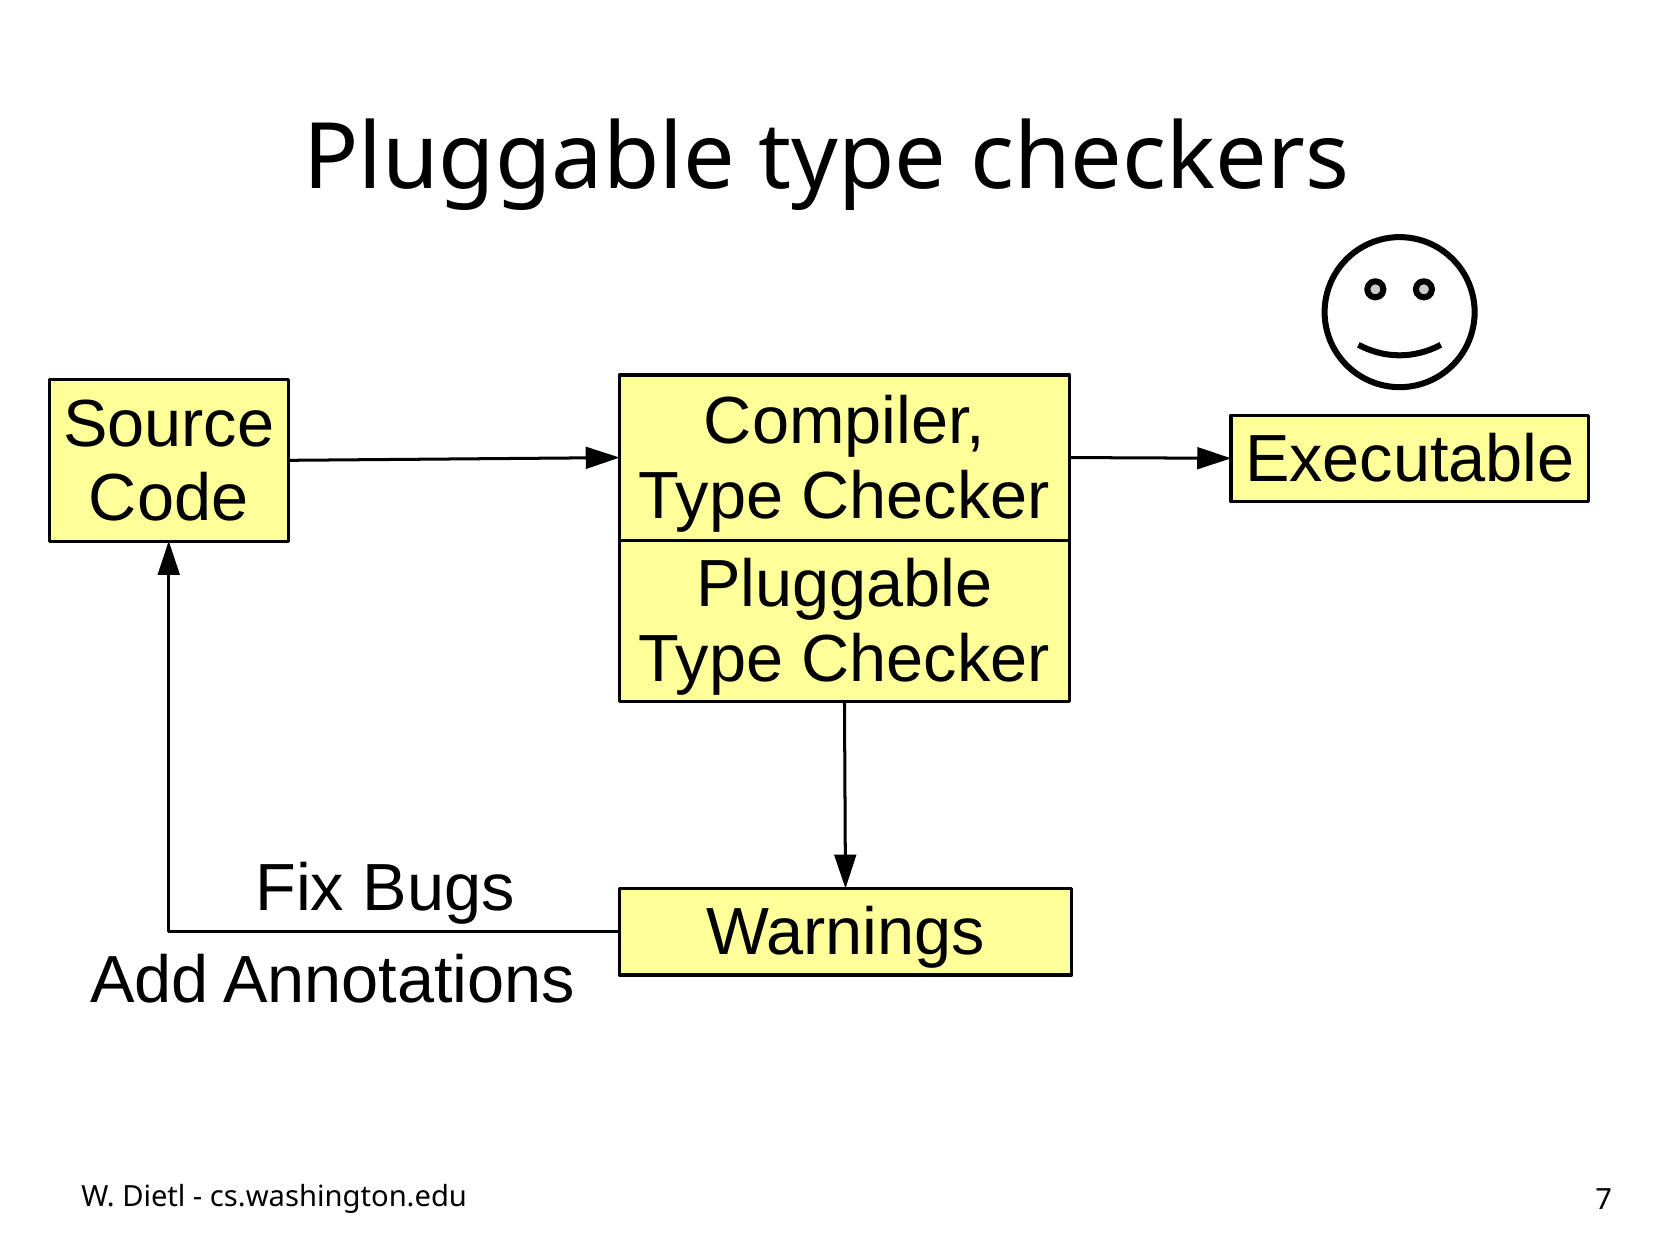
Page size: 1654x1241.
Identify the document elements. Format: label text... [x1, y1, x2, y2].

text_box Pluggable Type Checker [619, 540, 1070, 702]
text_box Warnings [619, 888, 1072, 976]
text_box Compiler, Type Checker [619, 375, 1070, 539]
title Pluggable type checkers [82, 56, 1571, 250]
text_box [1324, 237, 1475, 388]
text_box Source Code [49, 379, 289, 542]
text_box Add Annotations [75, 935, 593, 1025]
text_box Executable [1231, 415, 1589, 502]
text_box Fix Bugs [240, 843, 531, 930]
